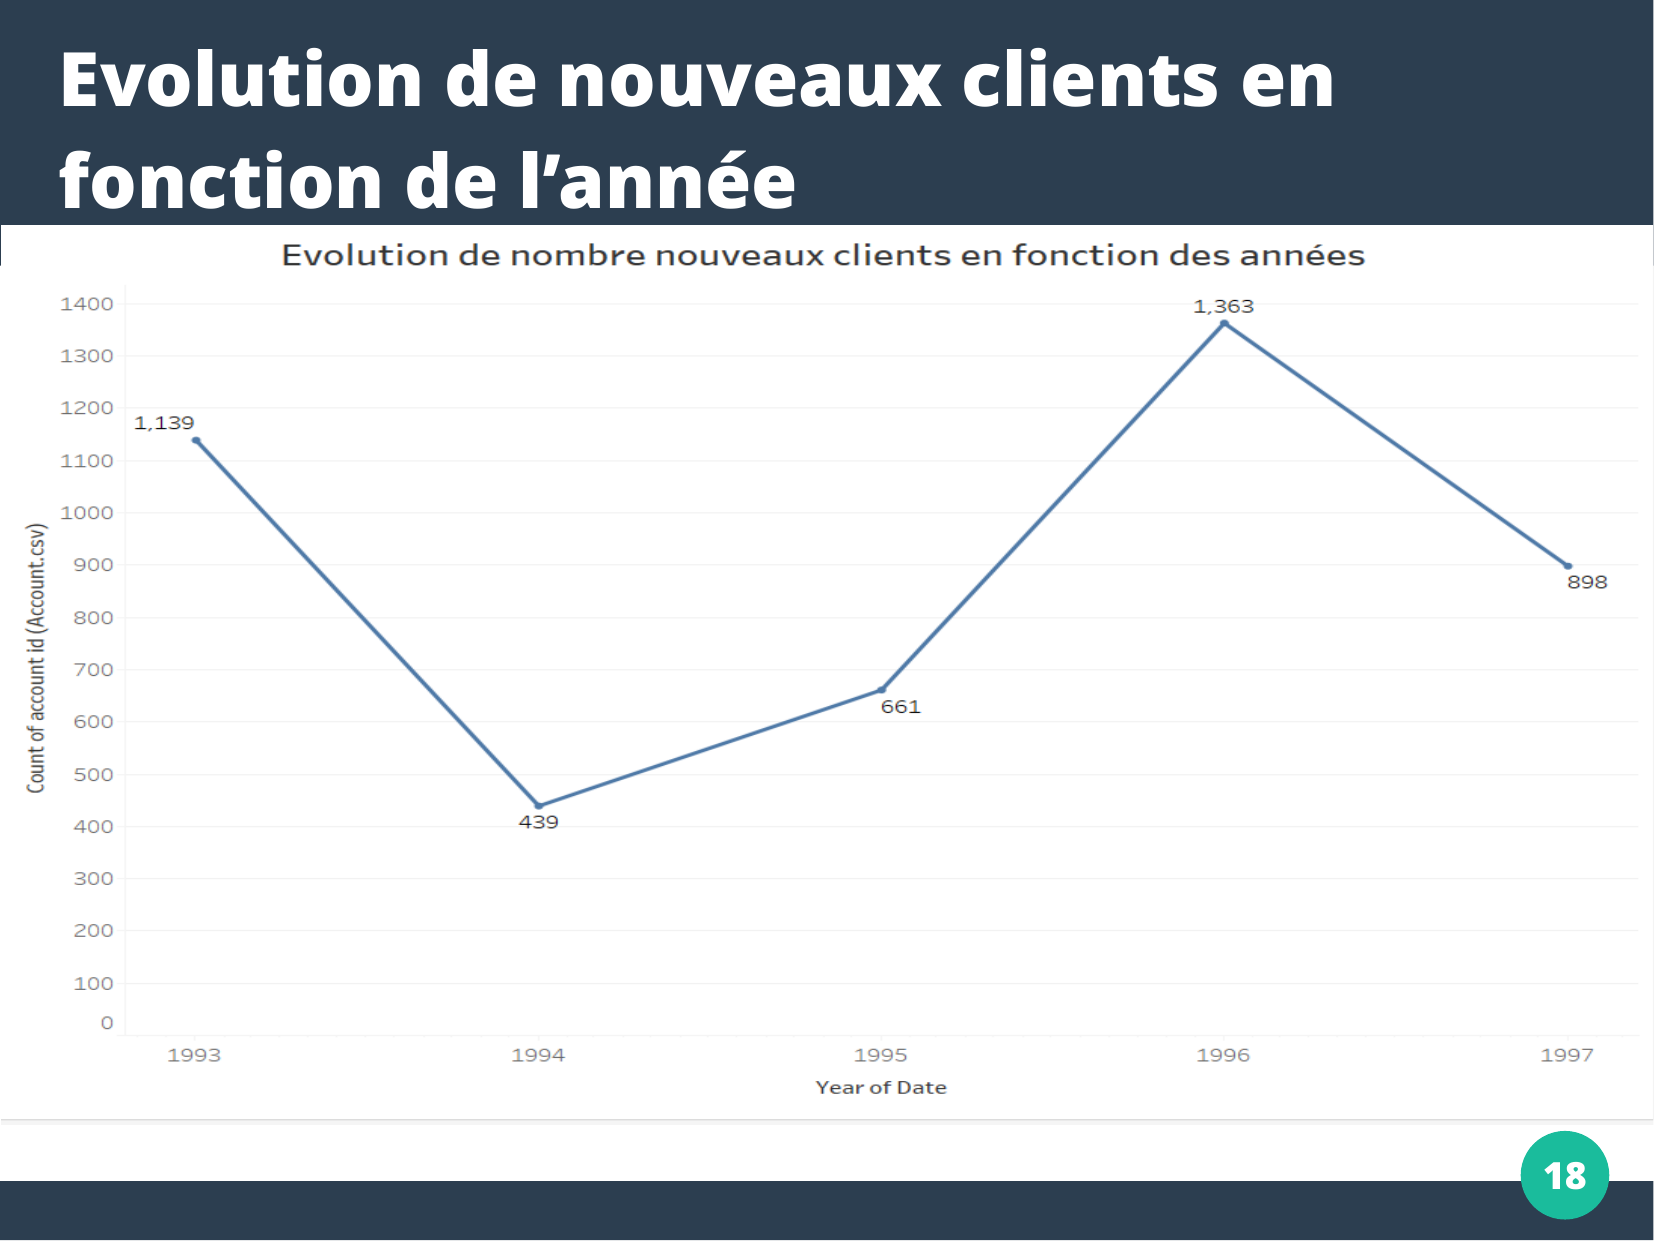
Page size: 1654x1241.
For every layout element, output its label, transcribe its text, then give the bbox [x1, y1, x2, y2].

picture [1, 225, 1654, 1126]
title Evolution de nouveaux clients en fonction de l’année [59, 49, 1595, 207]
